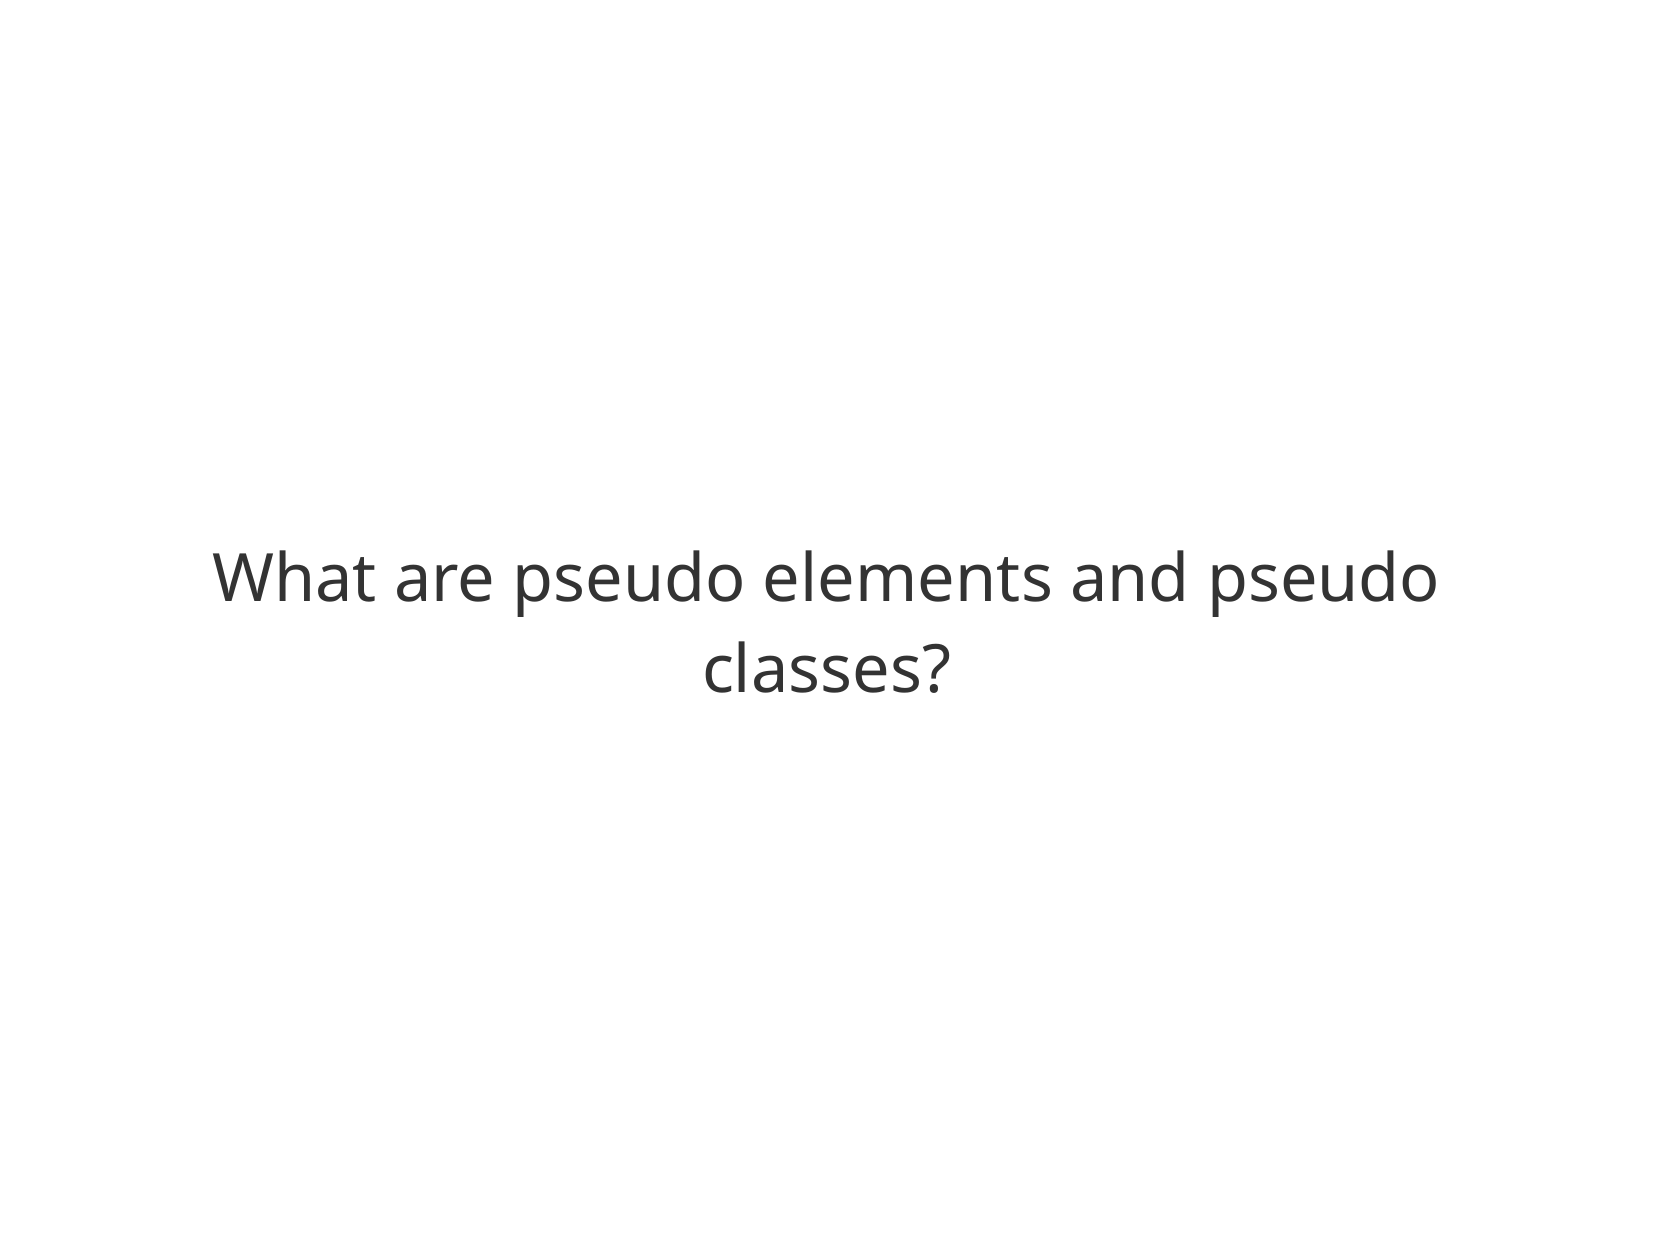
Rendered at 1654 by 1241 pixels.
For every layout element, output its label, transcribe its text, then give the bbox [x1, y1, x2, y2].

subtitle What are pseudo elements and pseudo classes? [82, 49, 1571, 1193]
